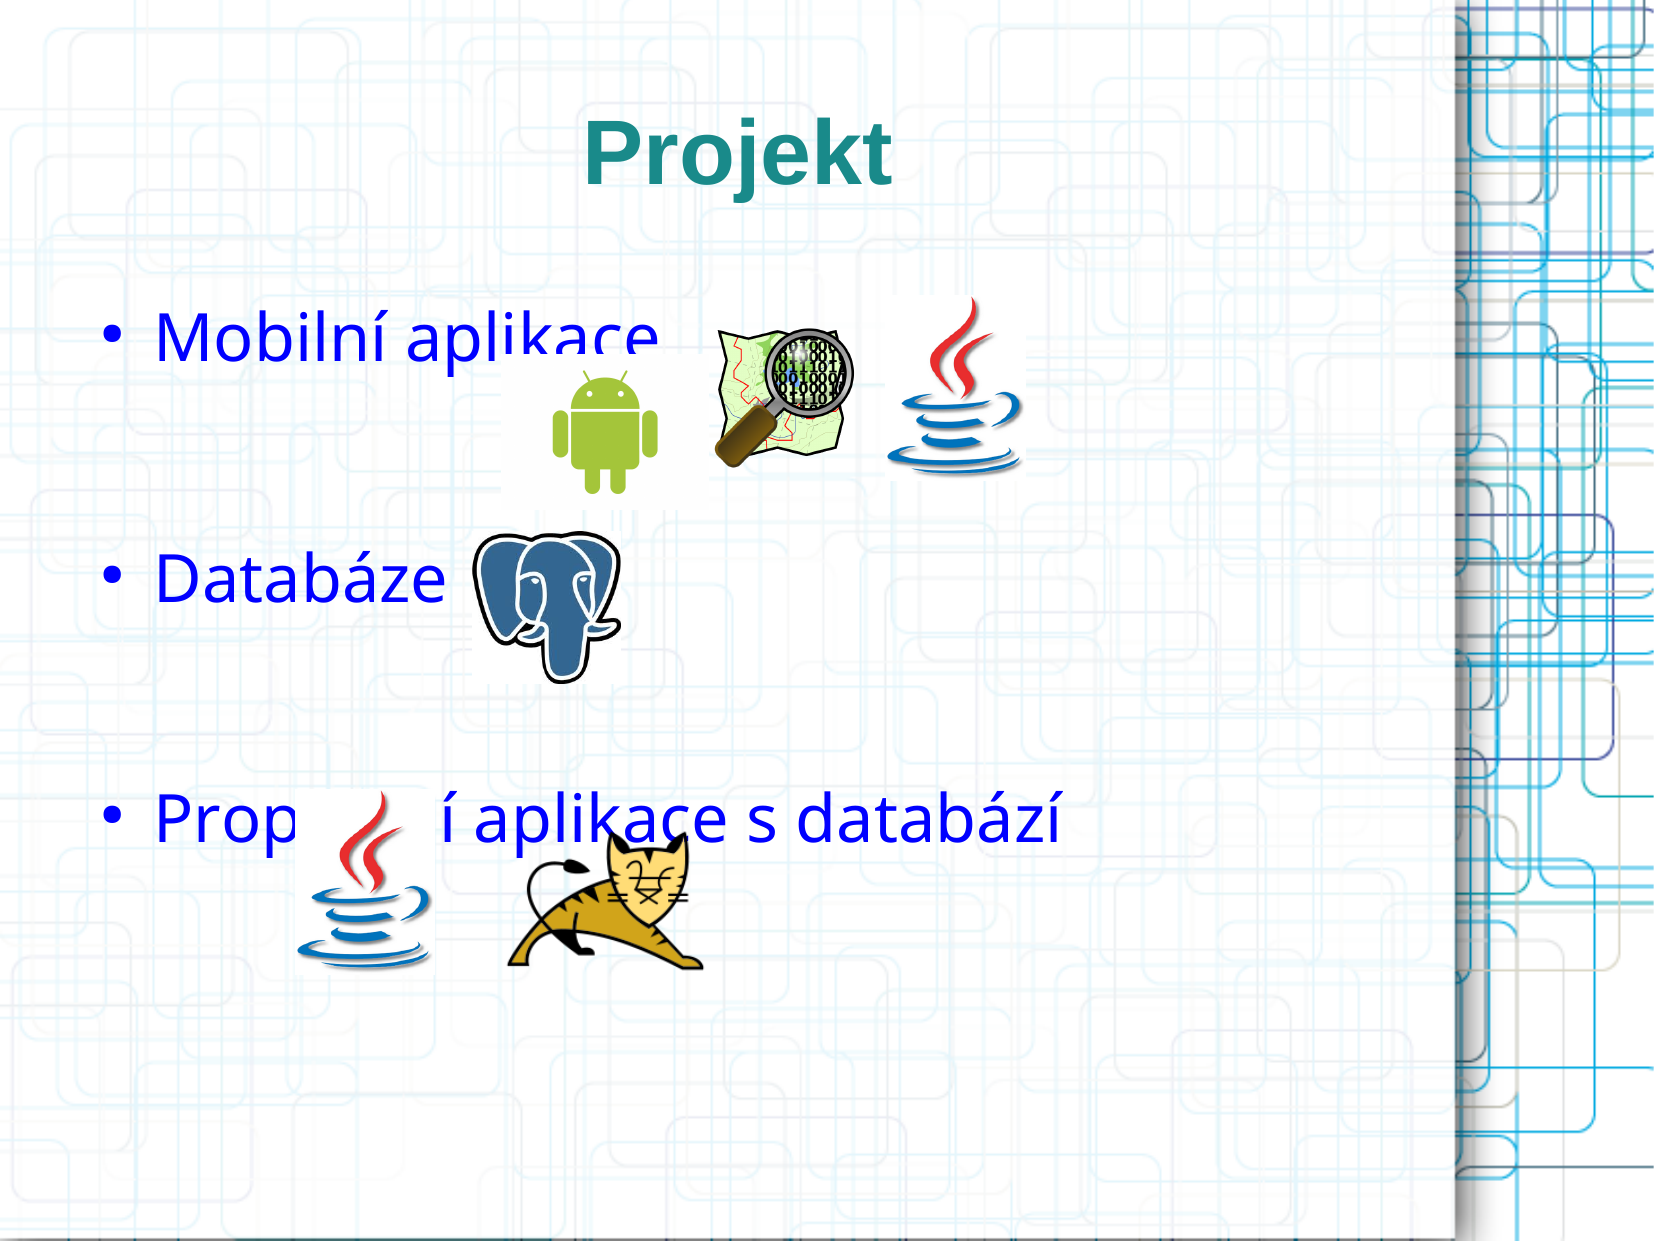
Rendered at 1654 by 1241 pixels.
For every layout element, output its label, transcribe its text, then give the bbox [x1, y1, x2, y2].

list Mobilní aplikace Databáze Propojení aplikace s databází [82, 290, 1571, 1094]
picture [0, 0, 1654, 1241]
title Projekt [59, 49, 1418, 257]
